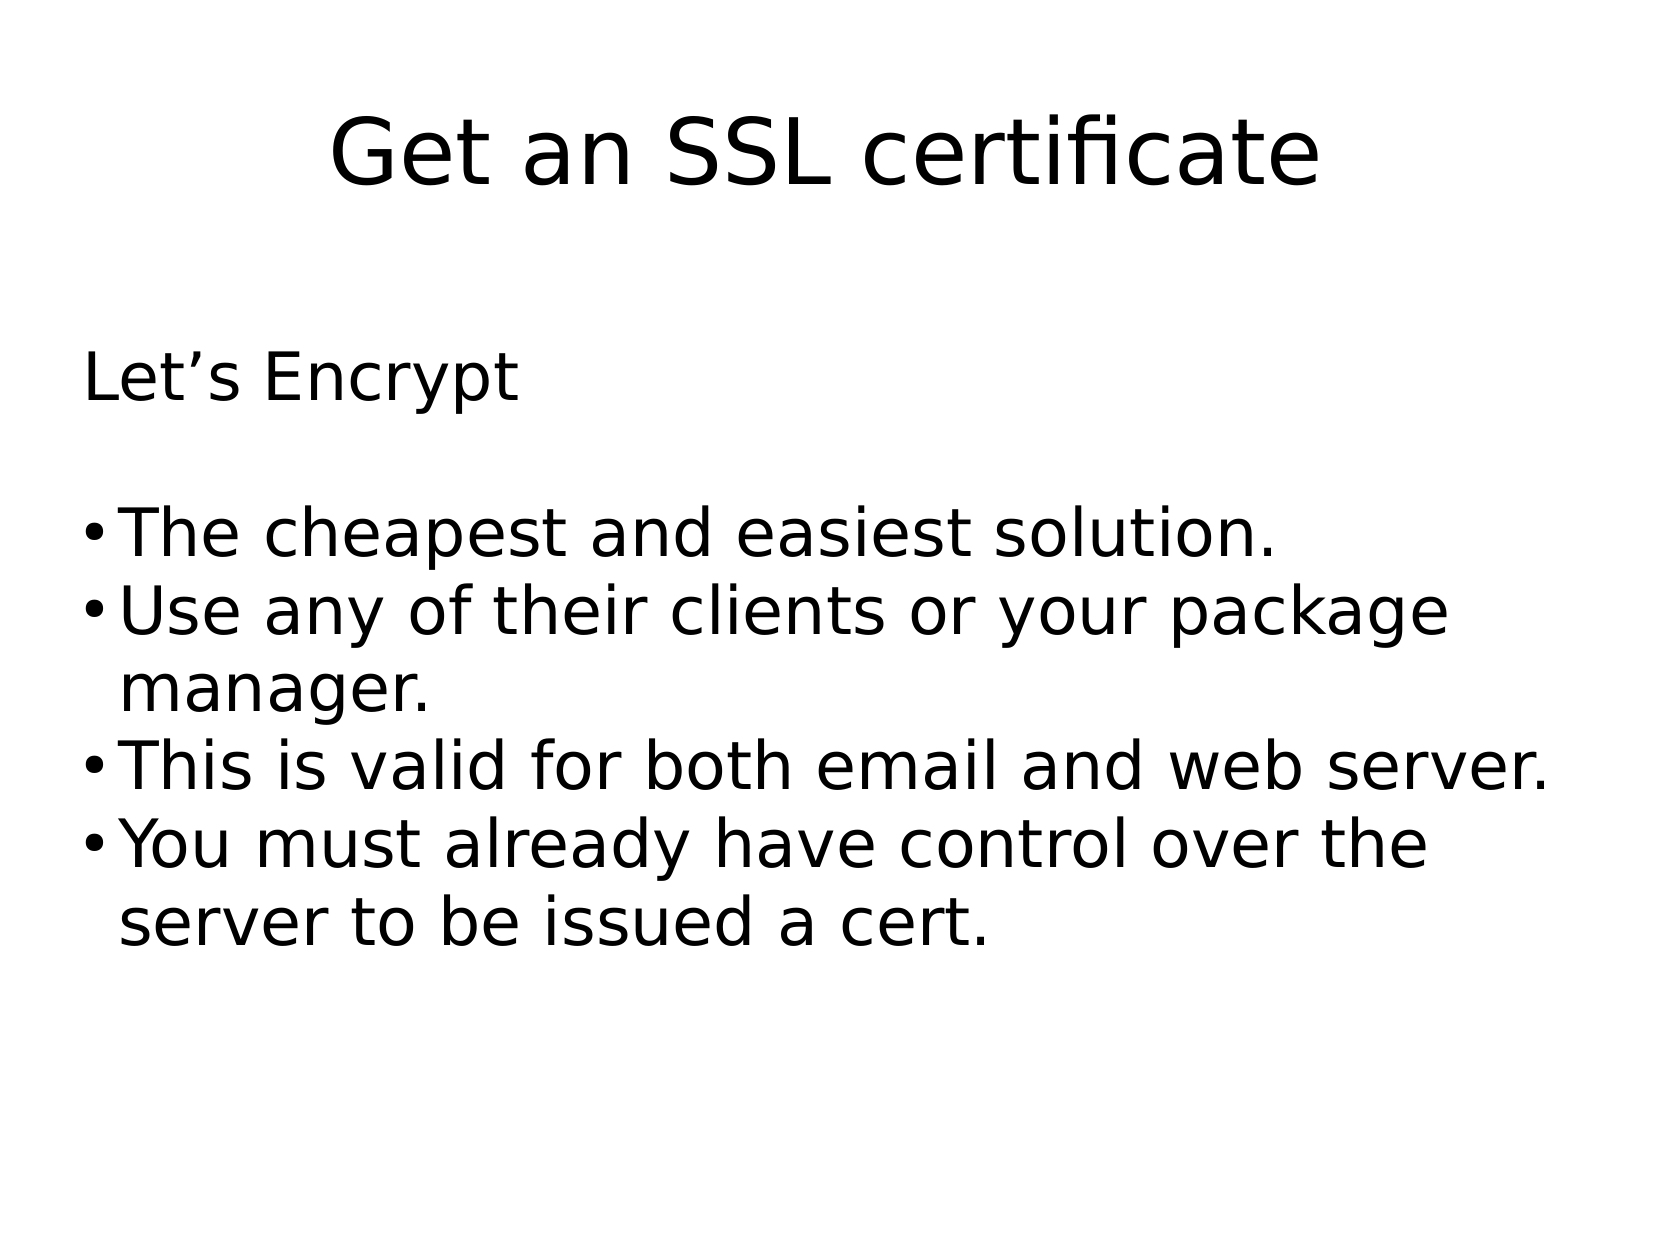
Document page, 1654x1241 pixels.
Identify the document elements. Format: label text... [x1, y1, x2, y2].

title Get an SSL certificate [82, 49, 1571, 257]
subtitle Let’s Encrypt The cheapest and easiest solution. Use any of their clients or your package manager. This is valid for both email and web server. You must already have control over the server to be issued a cert. [82, 290, 1571, 1010]
